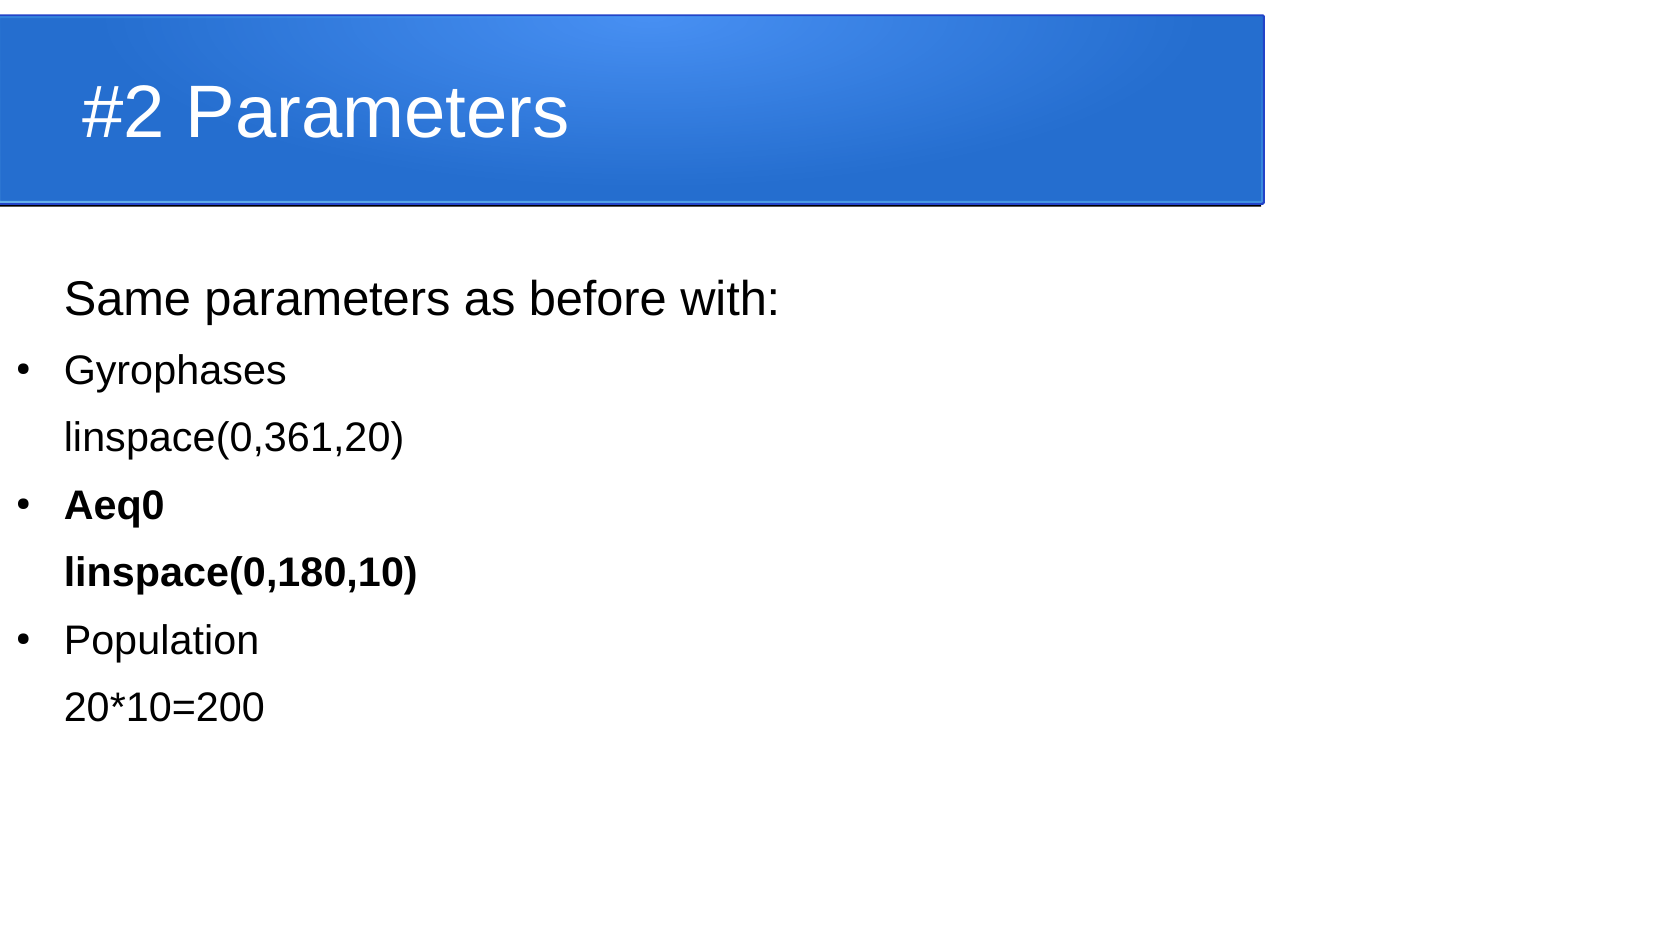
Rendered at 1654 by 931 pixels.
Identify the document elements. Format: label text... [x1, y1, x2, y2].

title #2 Parameters [82, 35, 1235, 189]
list Same parameters as before with: Gyrophases linspace(0,361,20) Aeq0 linspace(0,180,10) Population 20*10=200 [0, 195, 1489, 735]
